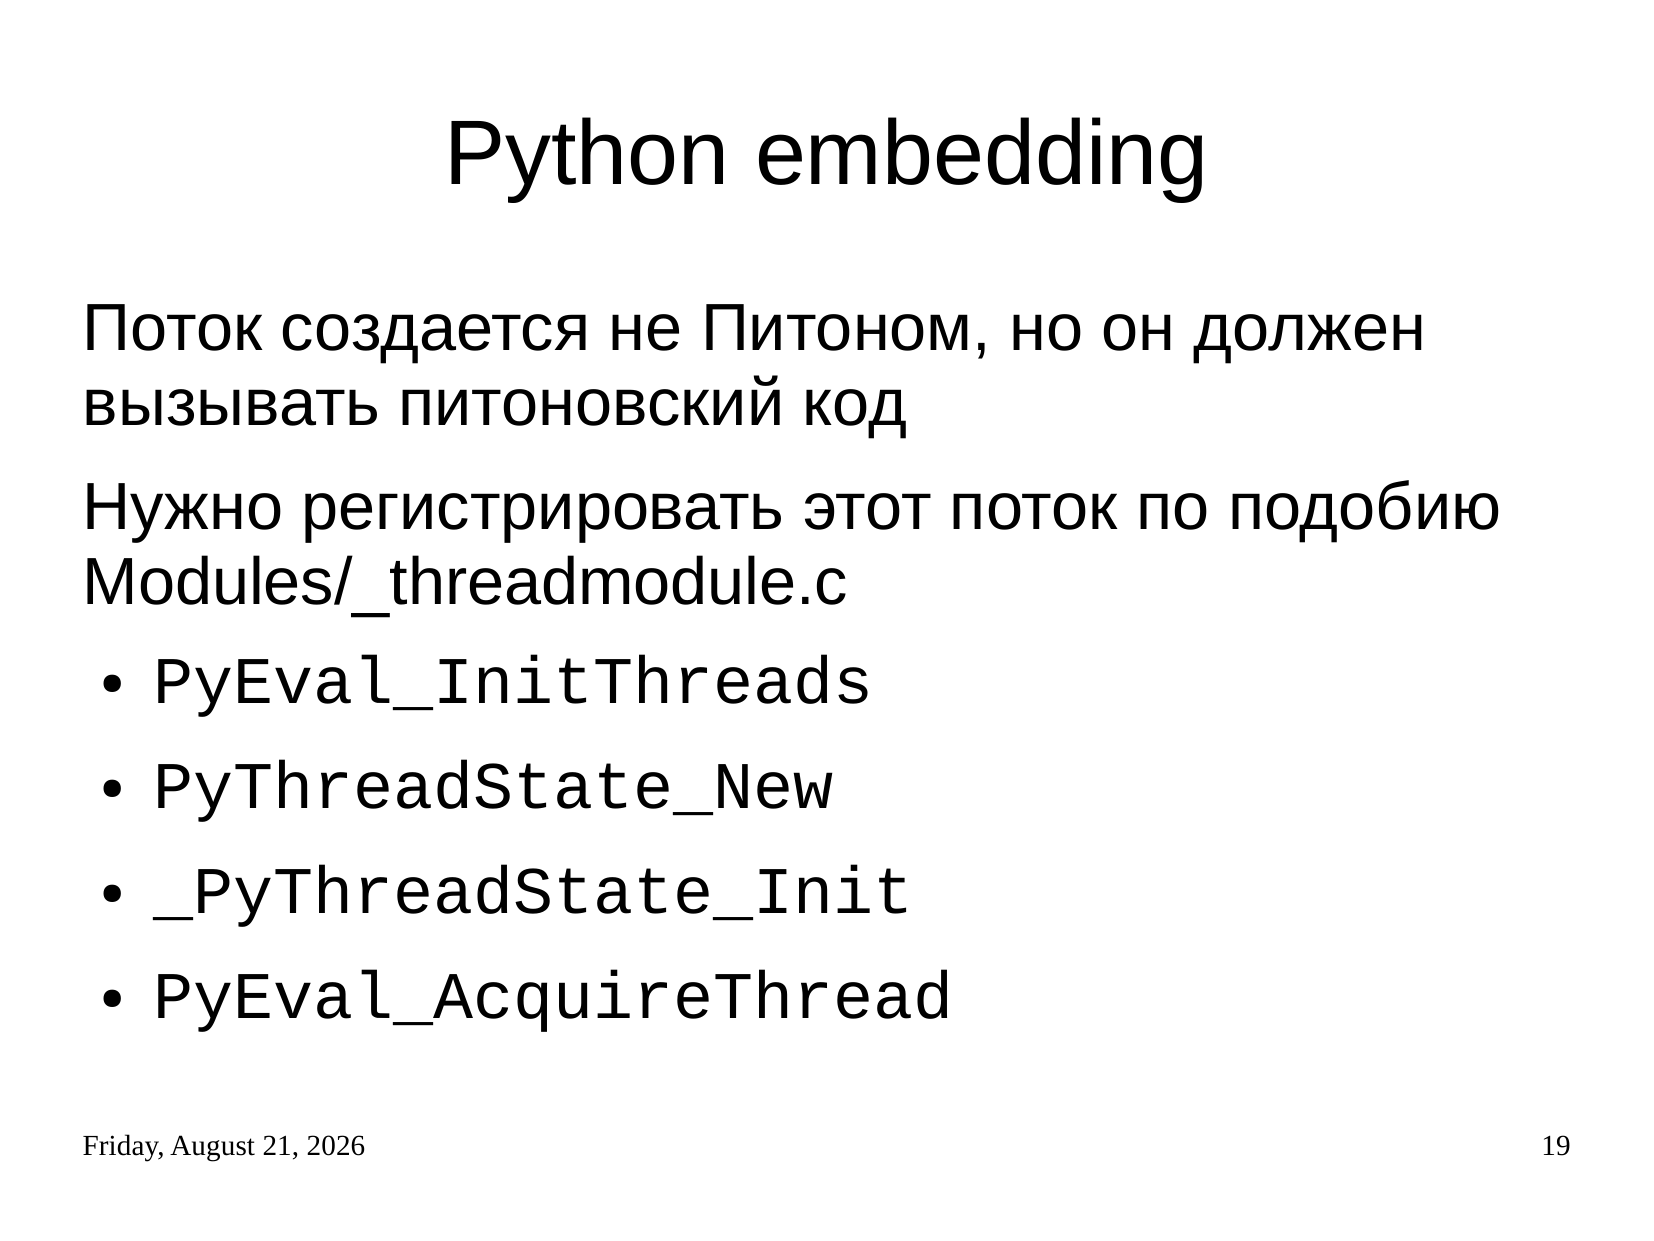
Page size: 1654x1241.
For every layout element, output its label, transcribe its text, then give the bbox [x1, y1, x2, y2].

title Python embedding [82, 49, 1571, 257]
list Поток создается не Питоном, но он должен вызывать питоновский код Нужно регистрировать этот поток по подобию Modules/_threadmodule.c PyEval_InitThreads PyThreadState_New _PyThreadState_Init PyEval_AcquireThread [82, 290, 1571, 1109]
